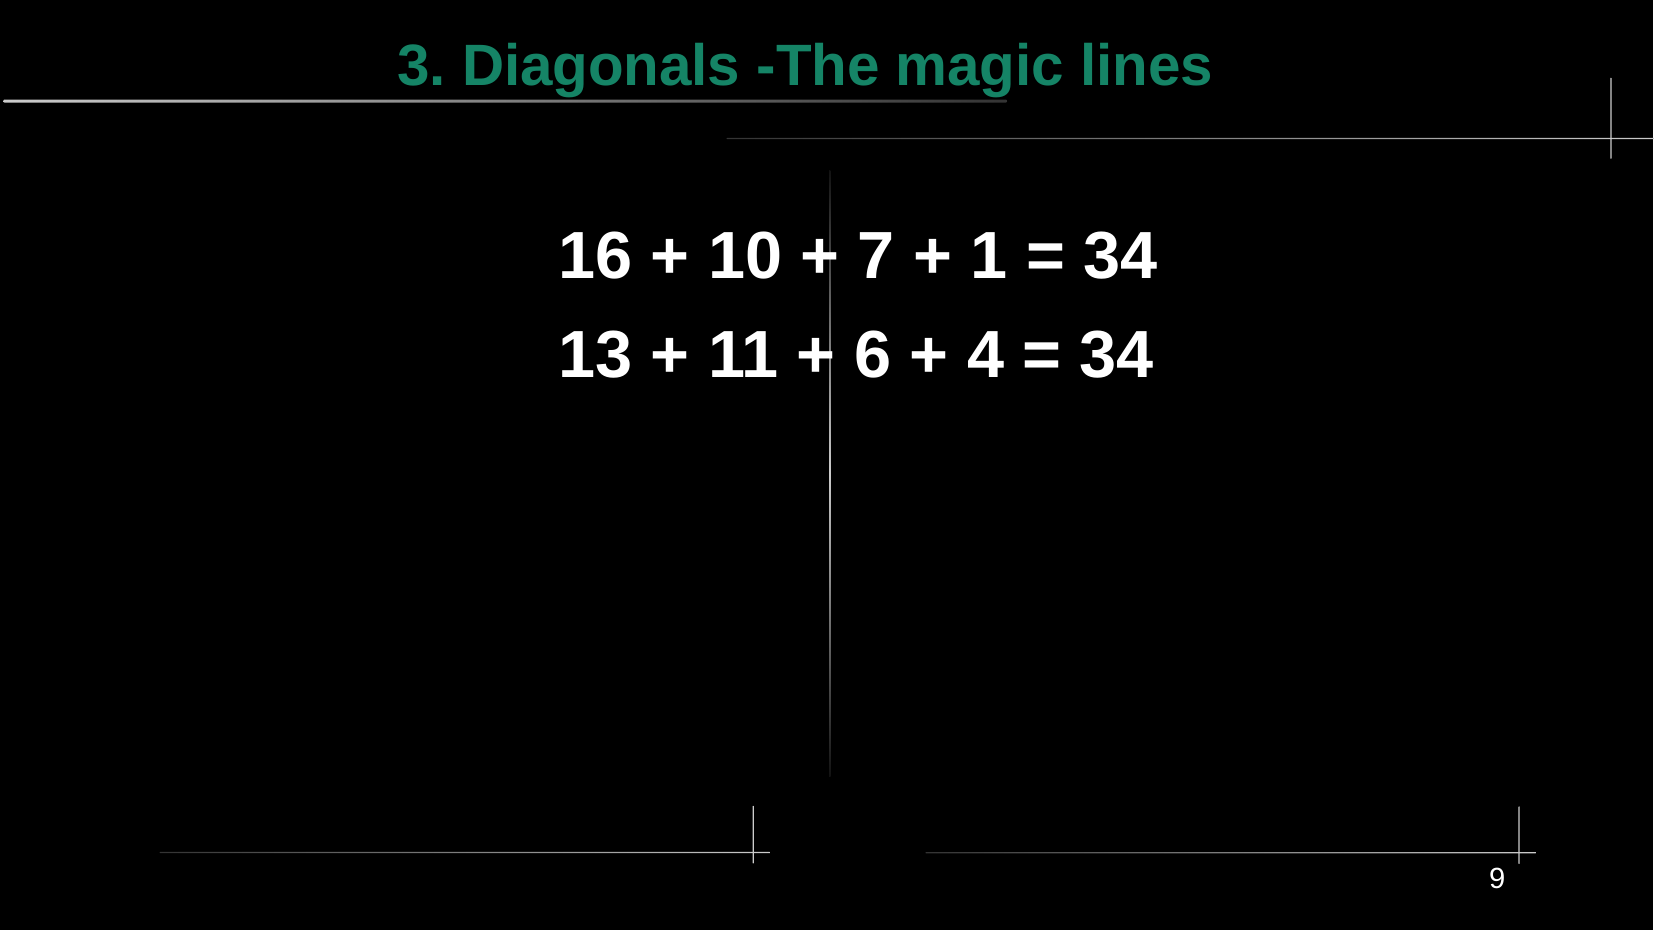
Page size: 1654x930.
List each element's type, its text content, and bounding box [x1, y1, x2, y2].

list 16 + 10 + 7 + 1 = 34 13 + 11 + 6 + 4 = 34 [487, 217, 1214, 757]
title 3. Diagonals -The magic lines [23, 11, 1588, 119]
